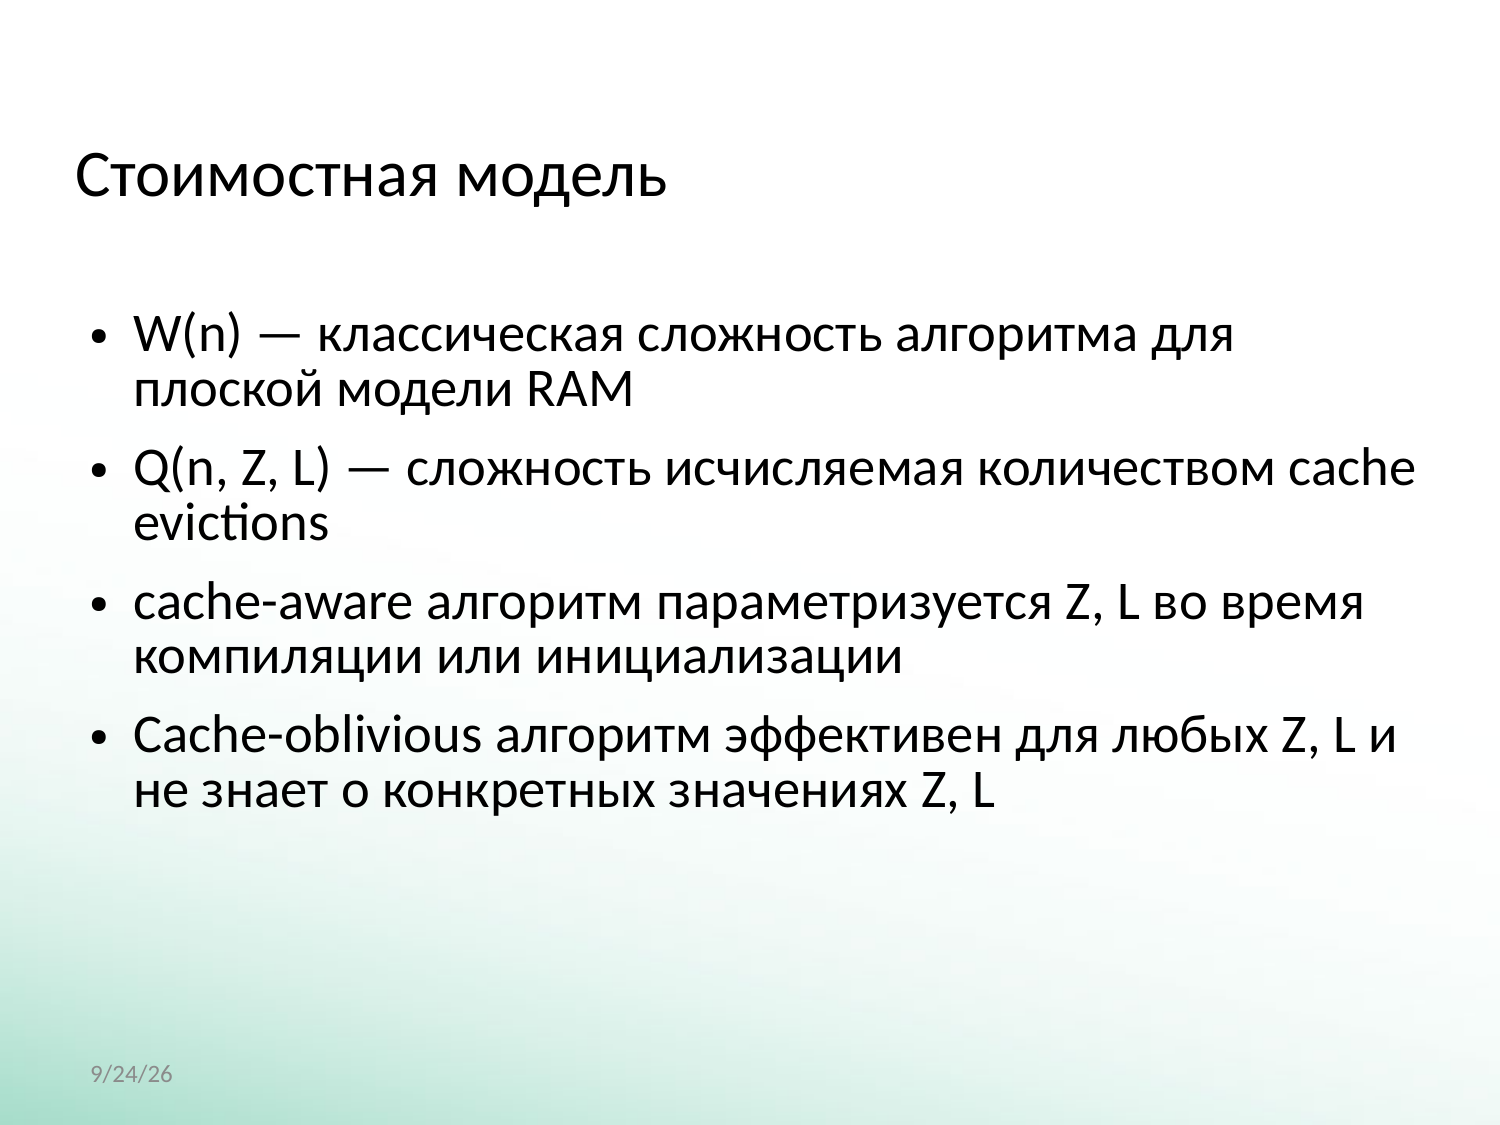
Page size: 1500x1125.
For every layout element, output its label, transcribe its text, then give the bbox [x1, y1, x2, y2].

picture [0, 0, 1500, 1125]
title Cтоимостная модель [75, 86, 1425, 274]
list W(n) — классическая сложность алгоритма для плоской модели RAM Q(n, Z, L) — сложность исчисляемая количеством cache evictions сache-aware алгоритм параметризуется Z, L во время компиляции или инициализации Cache-oblivious алгоритм эффективен для любых Z, L и не знает о конкретных значениях Z, L [74, 310, 1425, 826]
